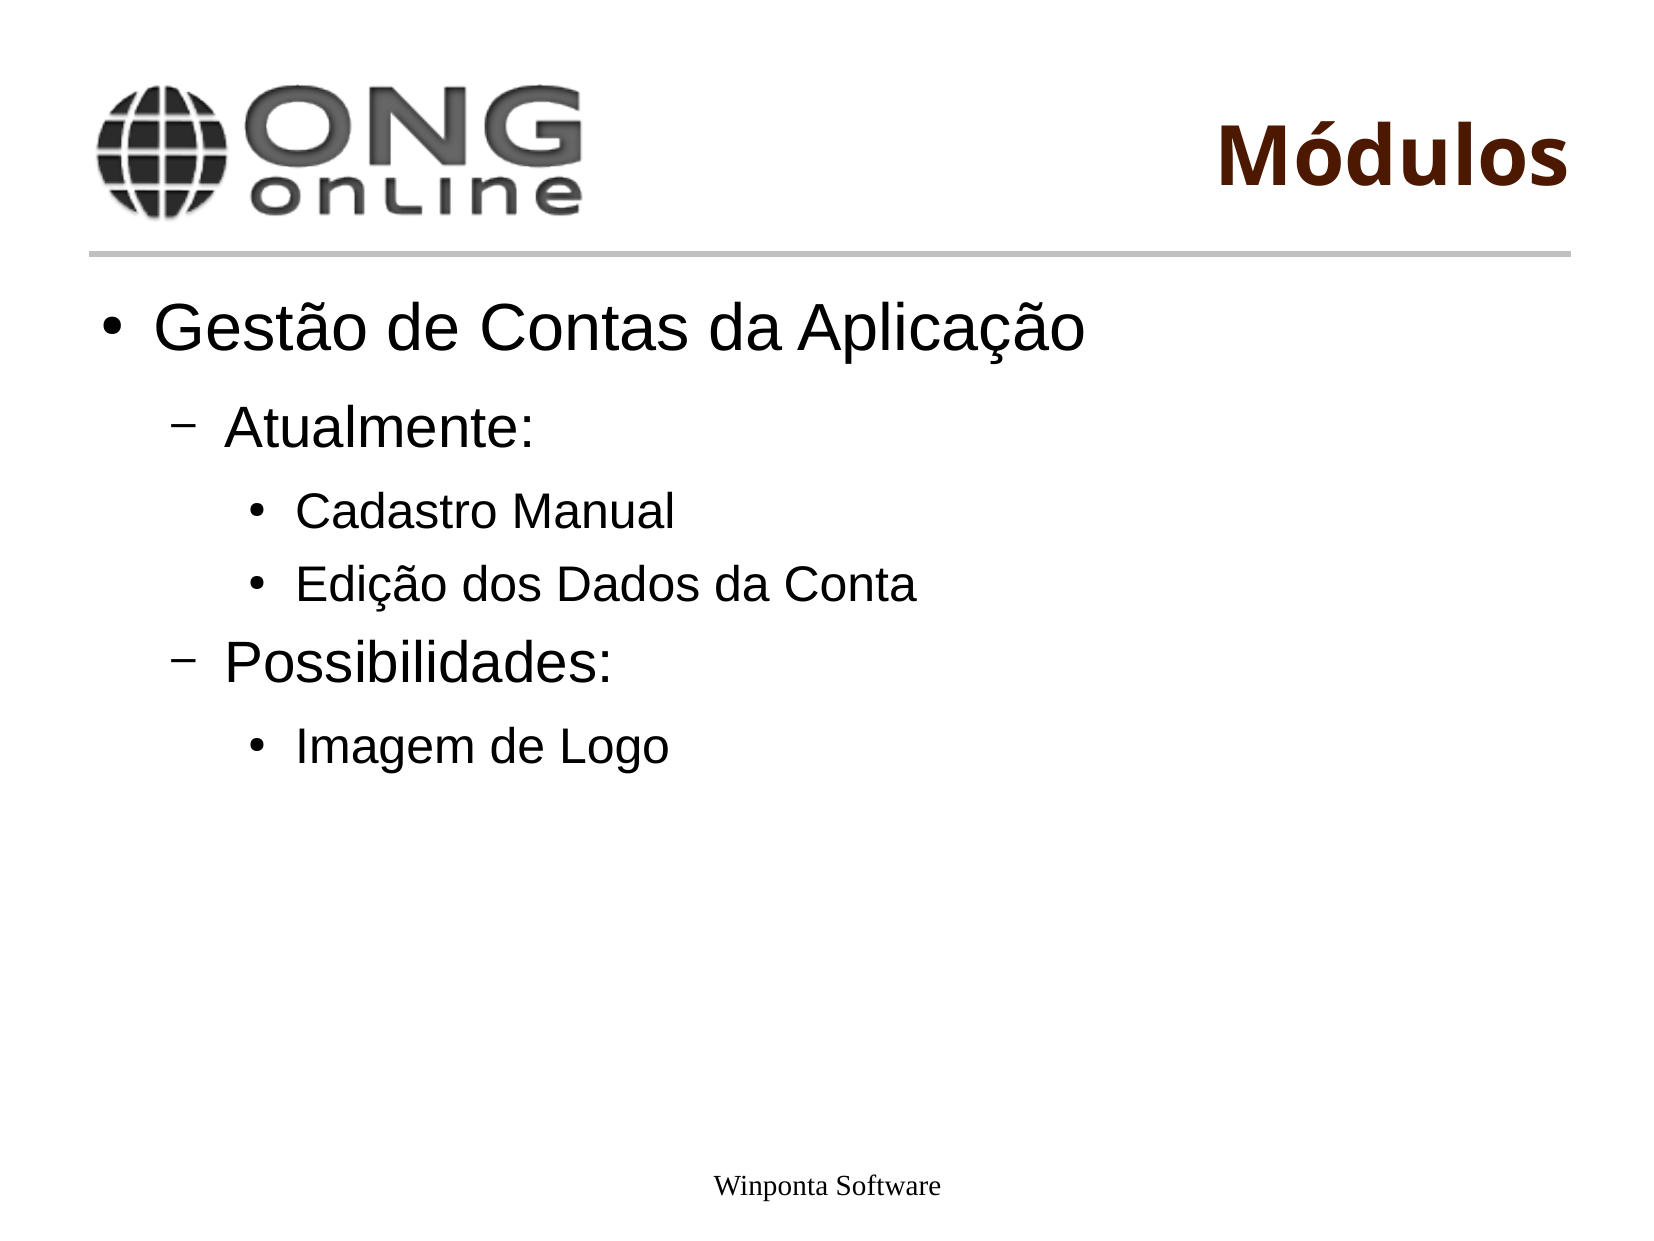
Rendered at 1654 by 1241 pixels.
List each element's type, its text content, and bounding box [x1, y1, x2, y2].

list Gestão de Contas da Aplicação Atualmente: Cadastro Manual Edição dos Dados da Conta Possibilidades: Imagem de Logo [82, 290, 1538, 1158]
title Módulos [82, 49, 1571, 257]
